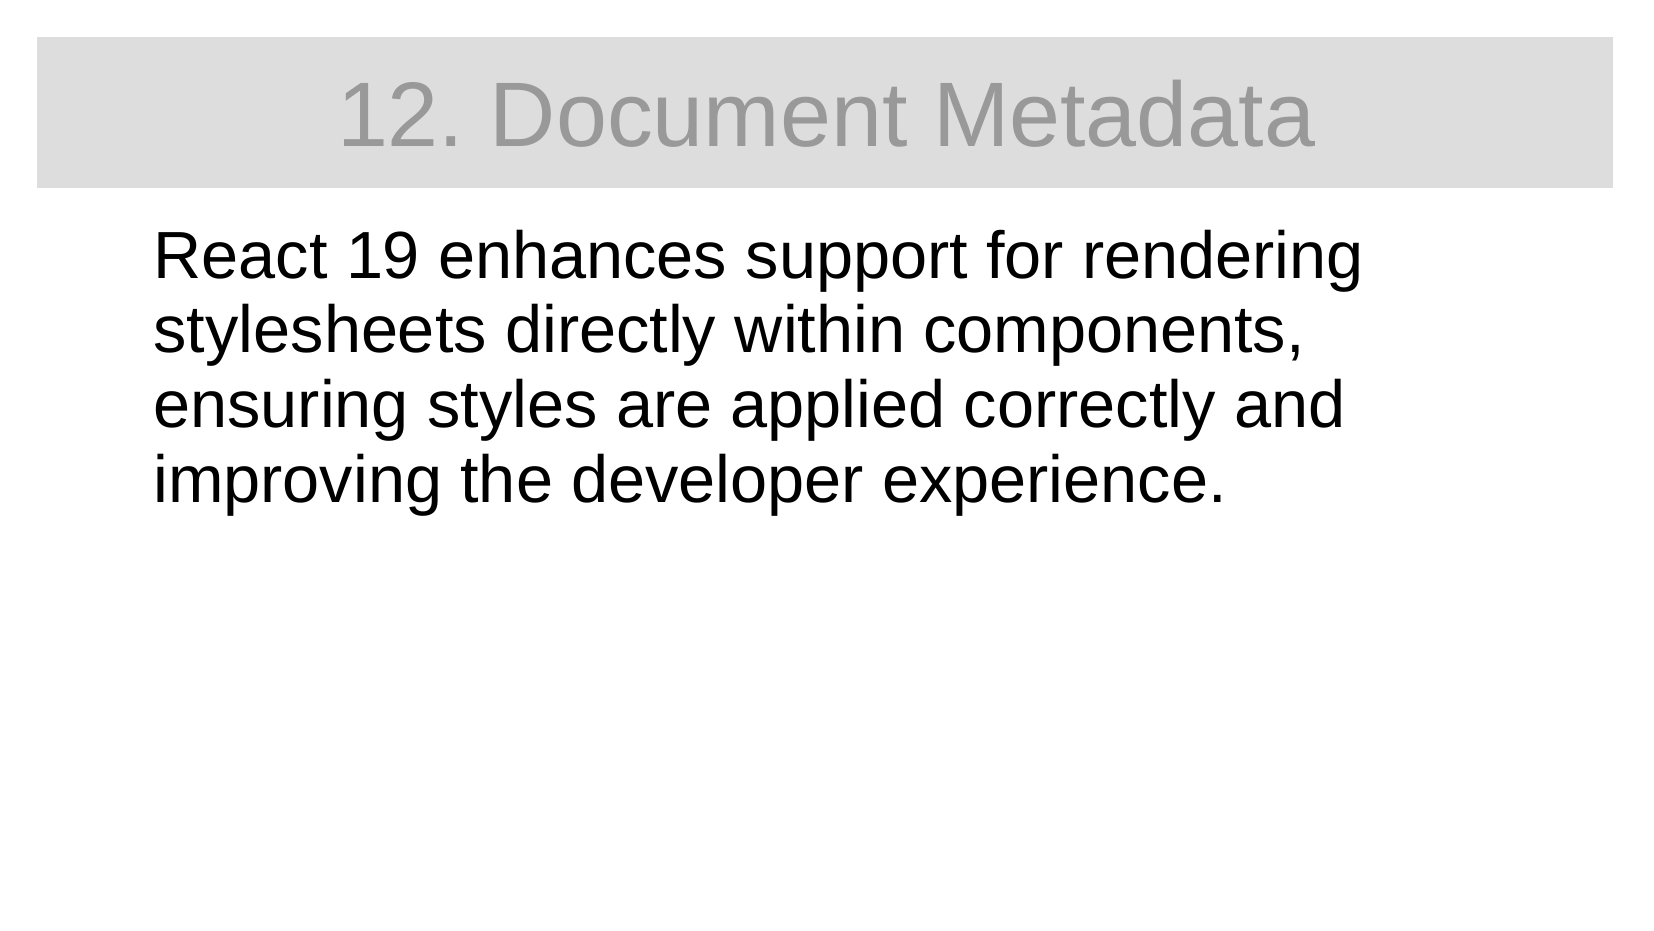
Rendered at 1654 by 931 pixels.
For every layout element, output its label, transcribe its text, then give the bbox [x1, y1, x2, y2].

text_box [37, 37, 82, 188]
list React 19 enhances support for rendering stylesheets directly within components, ensuring styles are applied correctly and improving the developer experience. [82, 217, 1571, 758]
title 12. Document Metadata [82, 37, 1571, 193]
text_box [1571, 37, 1613, 188]
